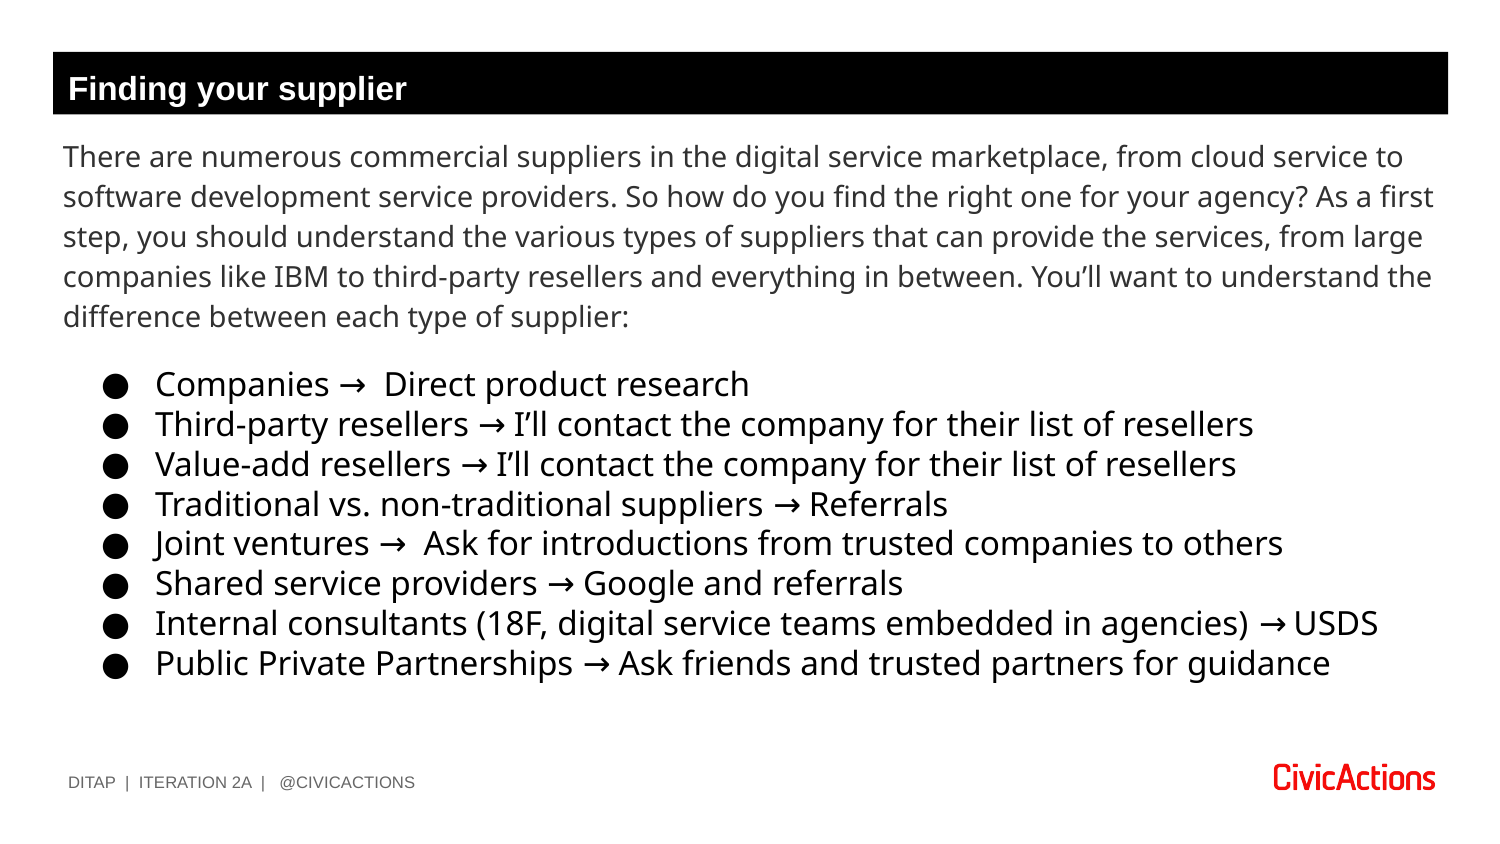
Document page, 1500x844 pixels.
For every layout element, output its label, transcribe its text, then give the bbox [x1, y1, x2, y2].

list There are numerous commercial suppliers in the digital service marketplace, from cloud service to software development service providers. So how do you find the right one for your agency? As a first step, you should understand the various types of suppliers that can provide the services, from large companies like IBM to third-party resellers and everything in between. You’ll want to understand the difference between each type of supplier: [53, 123, 1449, 277]
text_box Companies → Direct product research Third-party resellers → I’ll contact the company for their list of resellers Value-add resellers → I’ll contact the company for their list of resellers Traditional vs. non-traditional suppliers → Referrals Joint ventures → Ask for introductions from trusted companies to others Shared service providers → Google and referrals Internal consultants (18F, digital service teams embedded in agencies) → USDS Public Private Partnerships → Ask friends and trusted partners for guidance [65, 347, 1449, 808]
title Finding your supplier [53, 51, 1449, 115]
